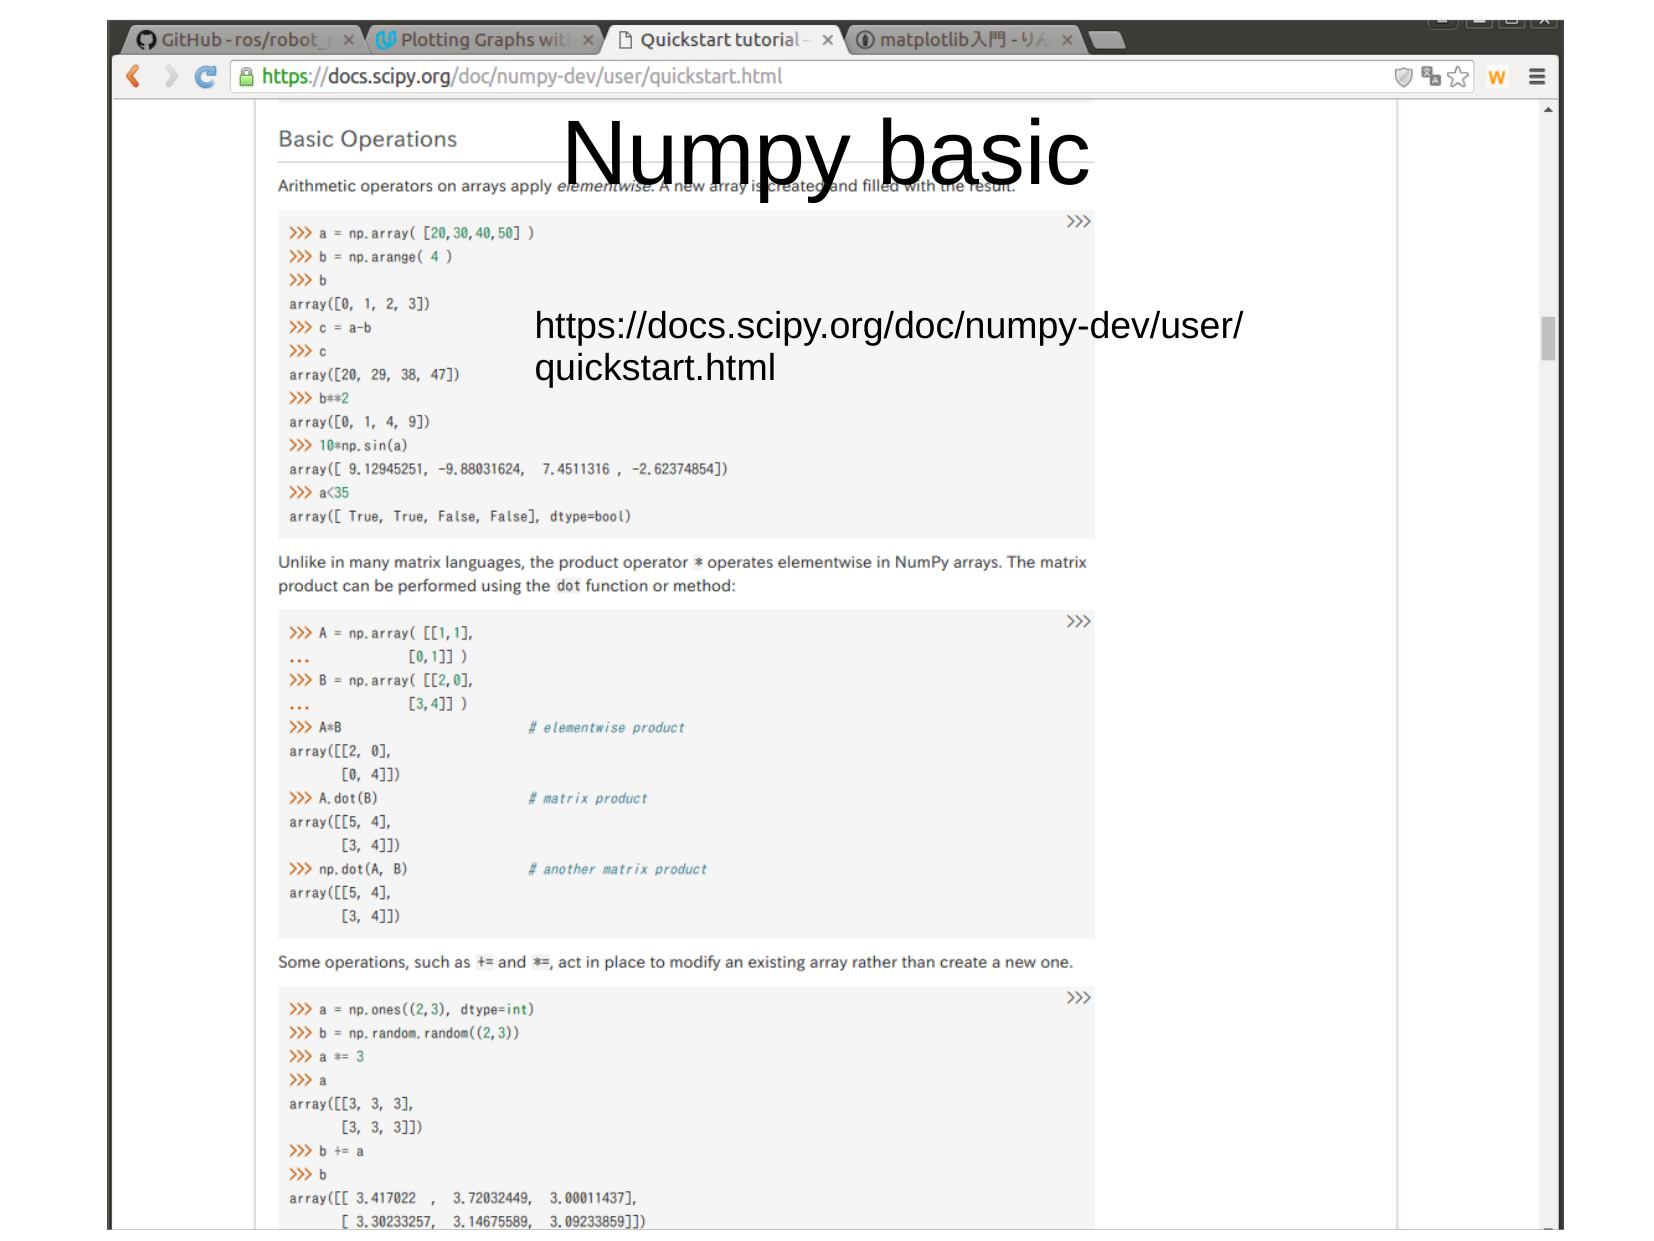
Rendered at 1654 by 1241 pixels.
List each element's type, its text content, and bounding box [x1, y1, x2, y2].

title Numpy basic [82, 49, 1571, 257]
picture [107, 257, 1564, 1241]
picture [107, 4, 1564, 49]
text_box https://docs.scipy.org/doc/numpy-dev/user/quickstart.html [519, 297, 1501, 355]
